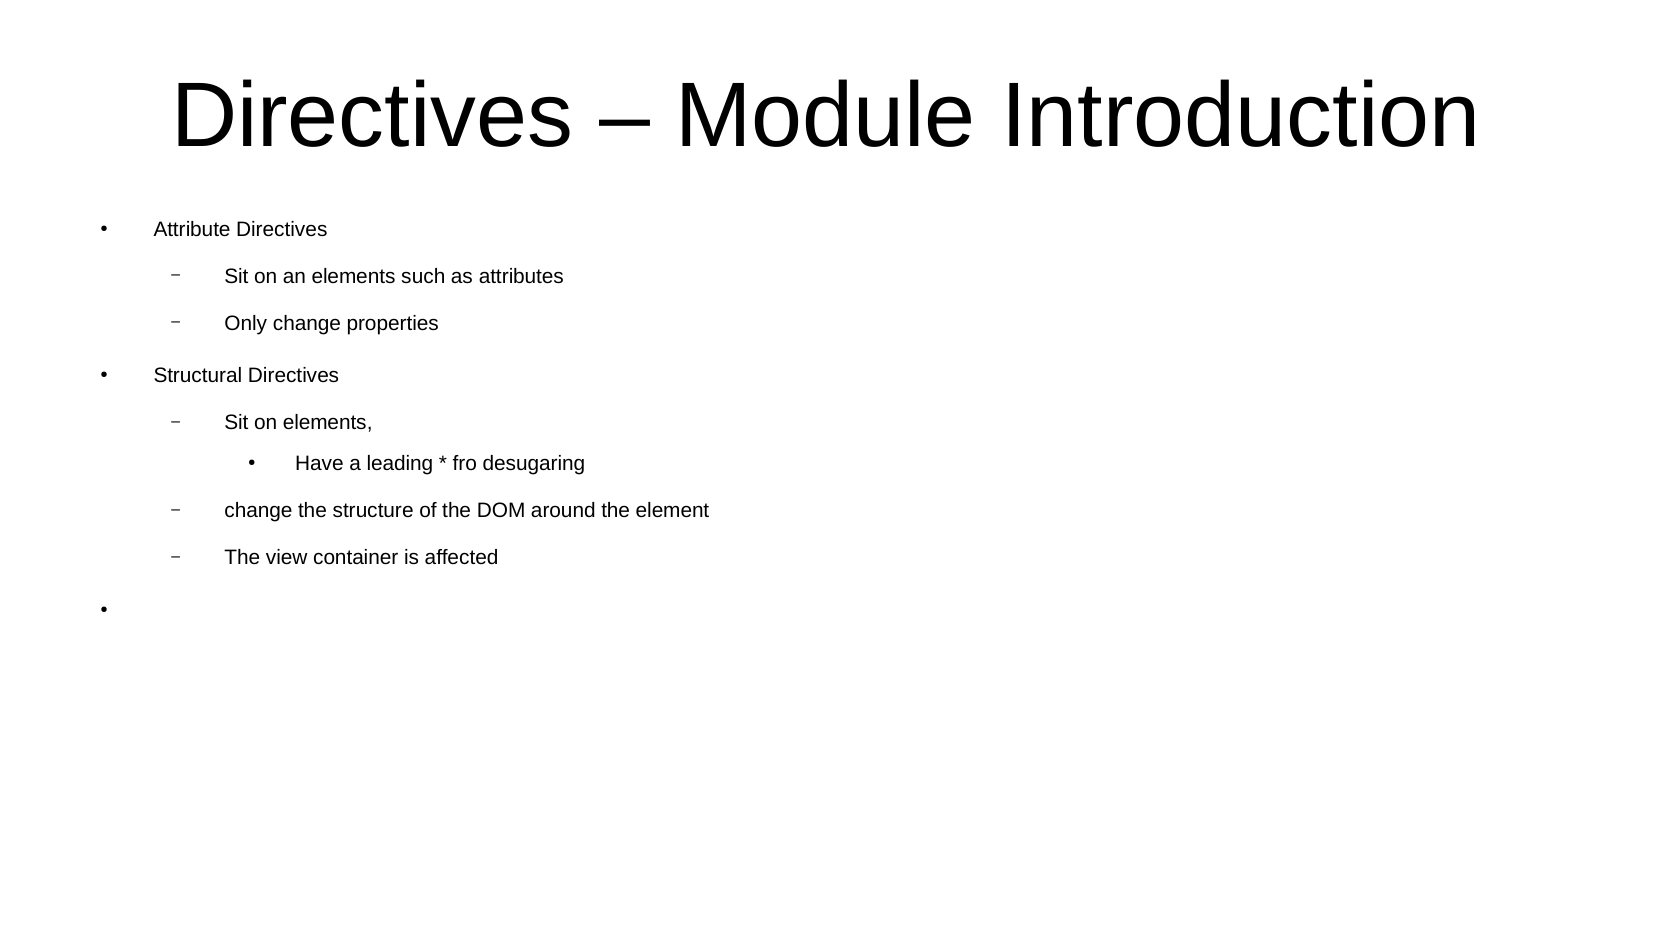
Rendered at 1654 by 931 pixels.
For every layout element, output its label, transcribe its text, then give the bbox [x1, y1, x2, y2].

list Attribute Directives Sit on an elements such as attributes Only change properties Structural Directives Sit on elements, Have a leading * fro desugaring change the structure of the DOM around the element The view container is affected [82, 217, 1576, 901]
title Directives – Module Introduction [82, 37, 1571, 193]
